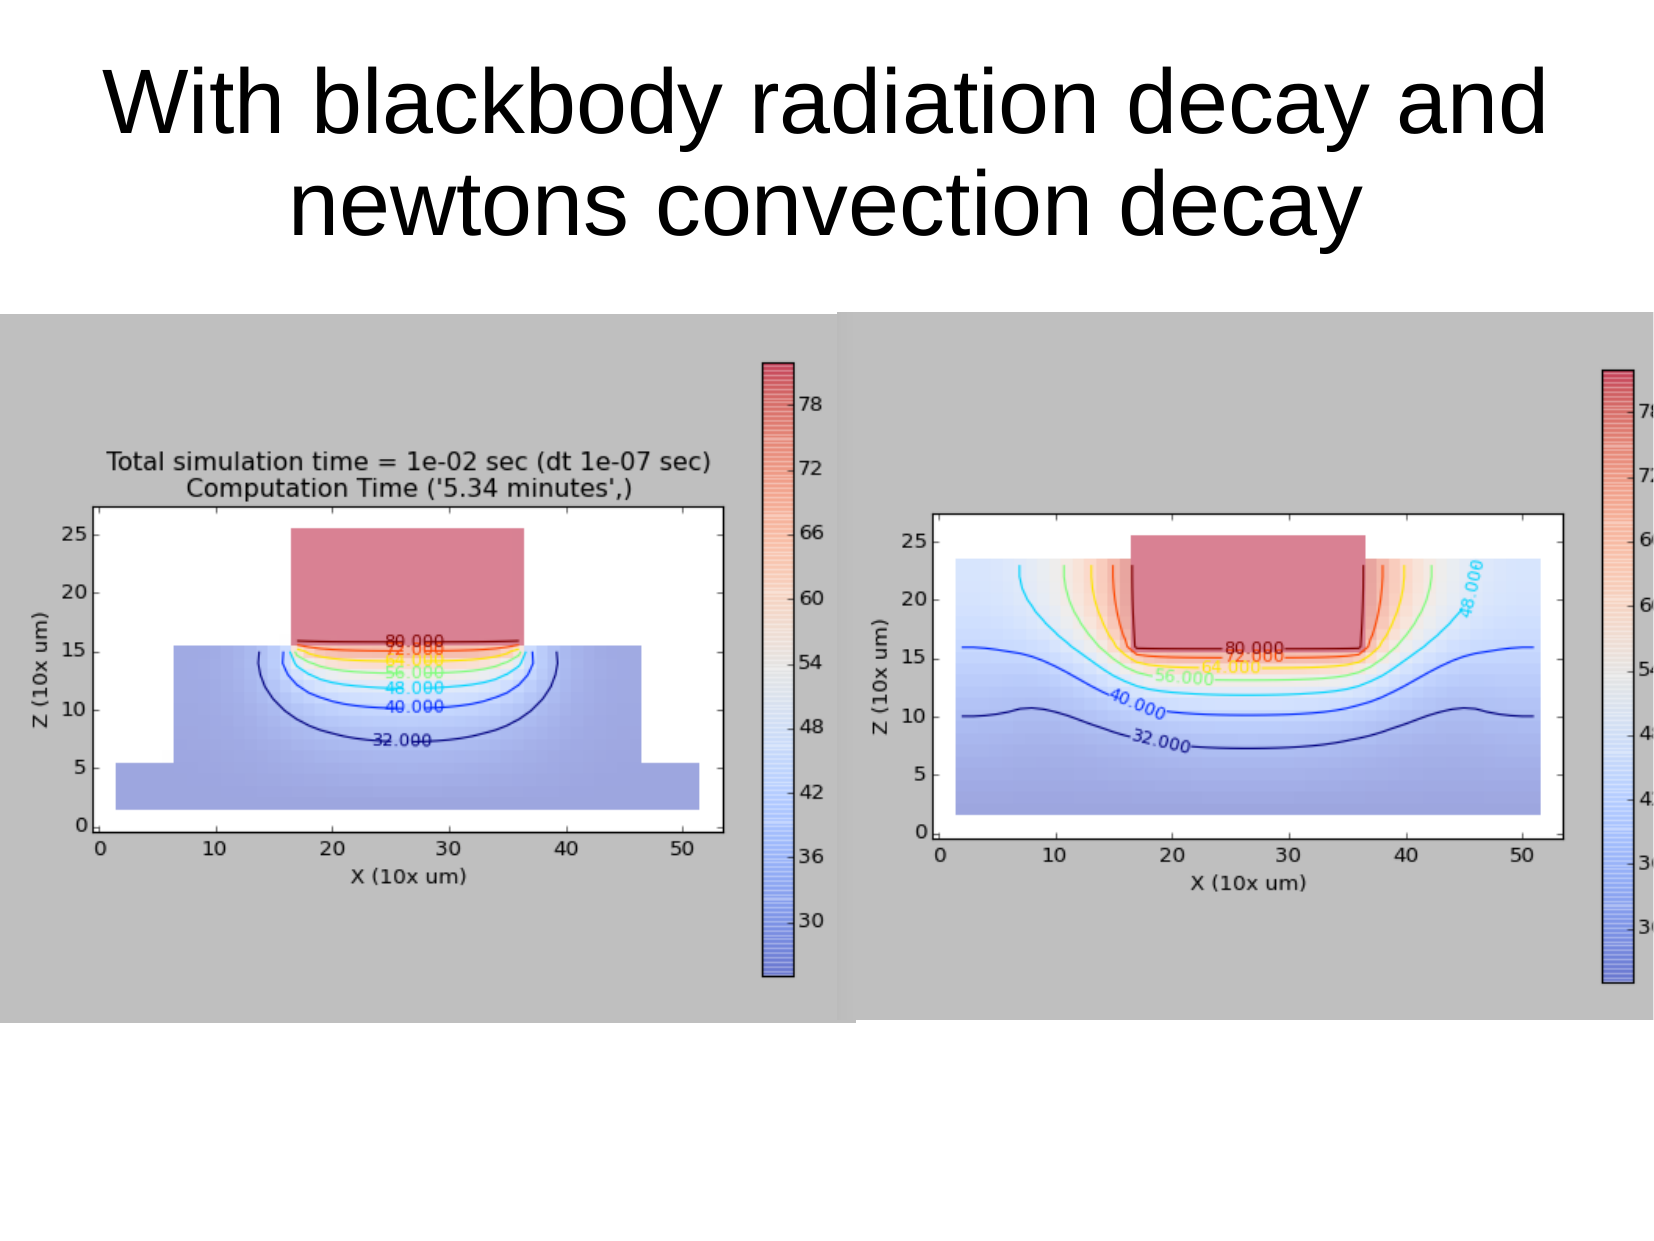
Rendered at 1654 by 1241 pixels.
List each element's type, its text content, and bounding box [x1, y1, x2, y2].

title With blackbody radiation decay and newtons convection decay [82, 49, 1571, 257]
picture [0, 312, 1654, 1023]
